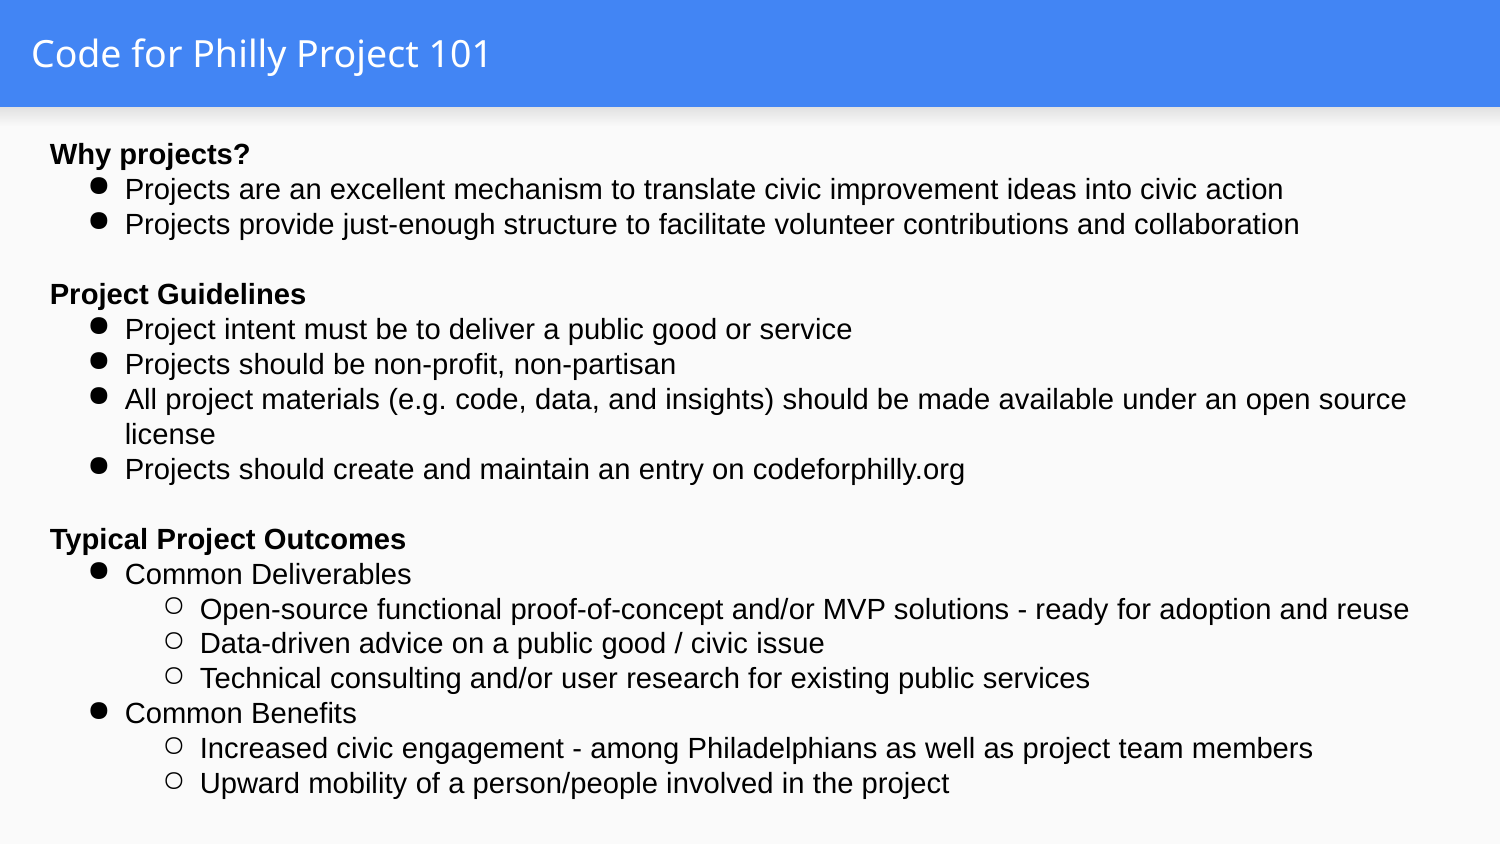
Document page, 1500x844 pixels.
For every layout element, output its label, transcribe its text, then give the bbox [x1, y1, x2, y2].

text_box Why projects? Projects are an excellent mechanism to translate civic improvement ideas into civic action Projects provide just-enough structure to facilitate volunteer contributions and collaboration Project Guidelines Project intent must be to deliver a public good or service Projects should be non-profit, non-partisan All project materials (e.g. code, data, and insights) should be made available under an open source license Projects should create and maintain an entry on codeforphilly.org Typical Project Outcomes Common Deliverables Open-source functional proof-of-concept and/or MVP solutions - ready for adoption and reuse Data-driven advice on a public good / civic issue Technical consulting and/or user research for existing public services Common Benefits Increased civic engagement - among Philadelphians as well as project team members Upward mobility of a person/people involved in the project [34, 120, 1473, 777]
title Code for Philly Project 101 [16, 2, 1464, 102]
